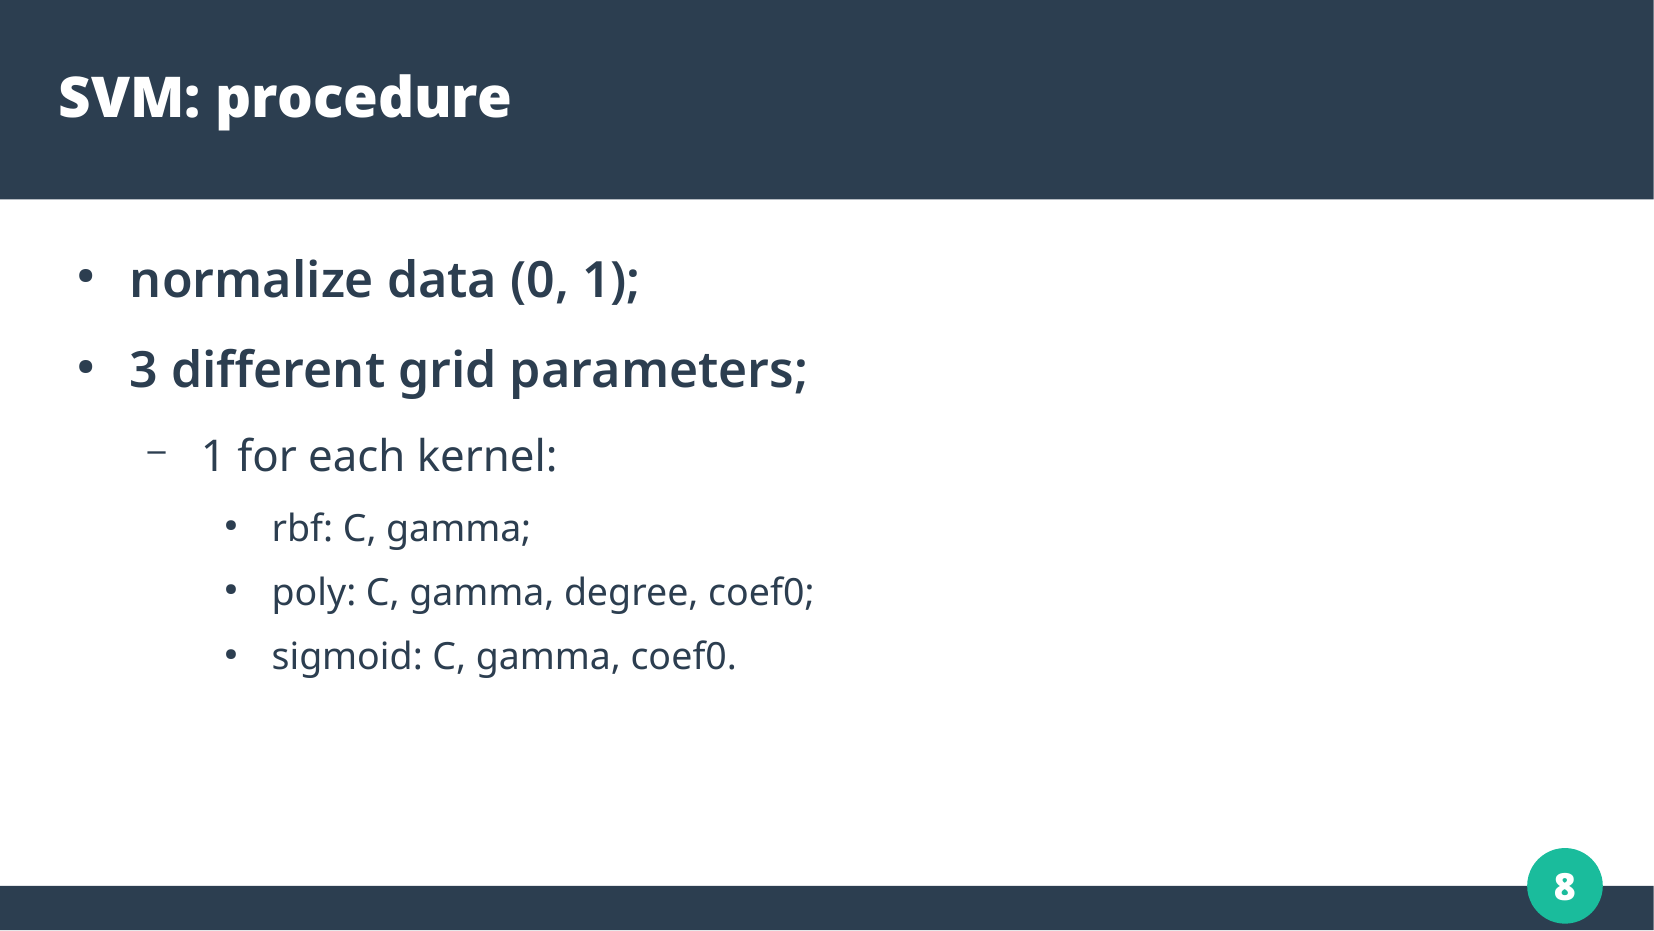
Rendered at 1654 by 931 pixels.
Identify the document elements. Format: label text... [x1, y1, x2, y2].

list normalize data (0, 1); 3 different grid parameters; 1 for each kernel: rbf: C, gamma; poly: C, gamma, degree, coef0; sigmoid: C, gamma, coef0. [59, 243, 1595, 864]
title SVM: procedure [59, 37, 1595, 156]
